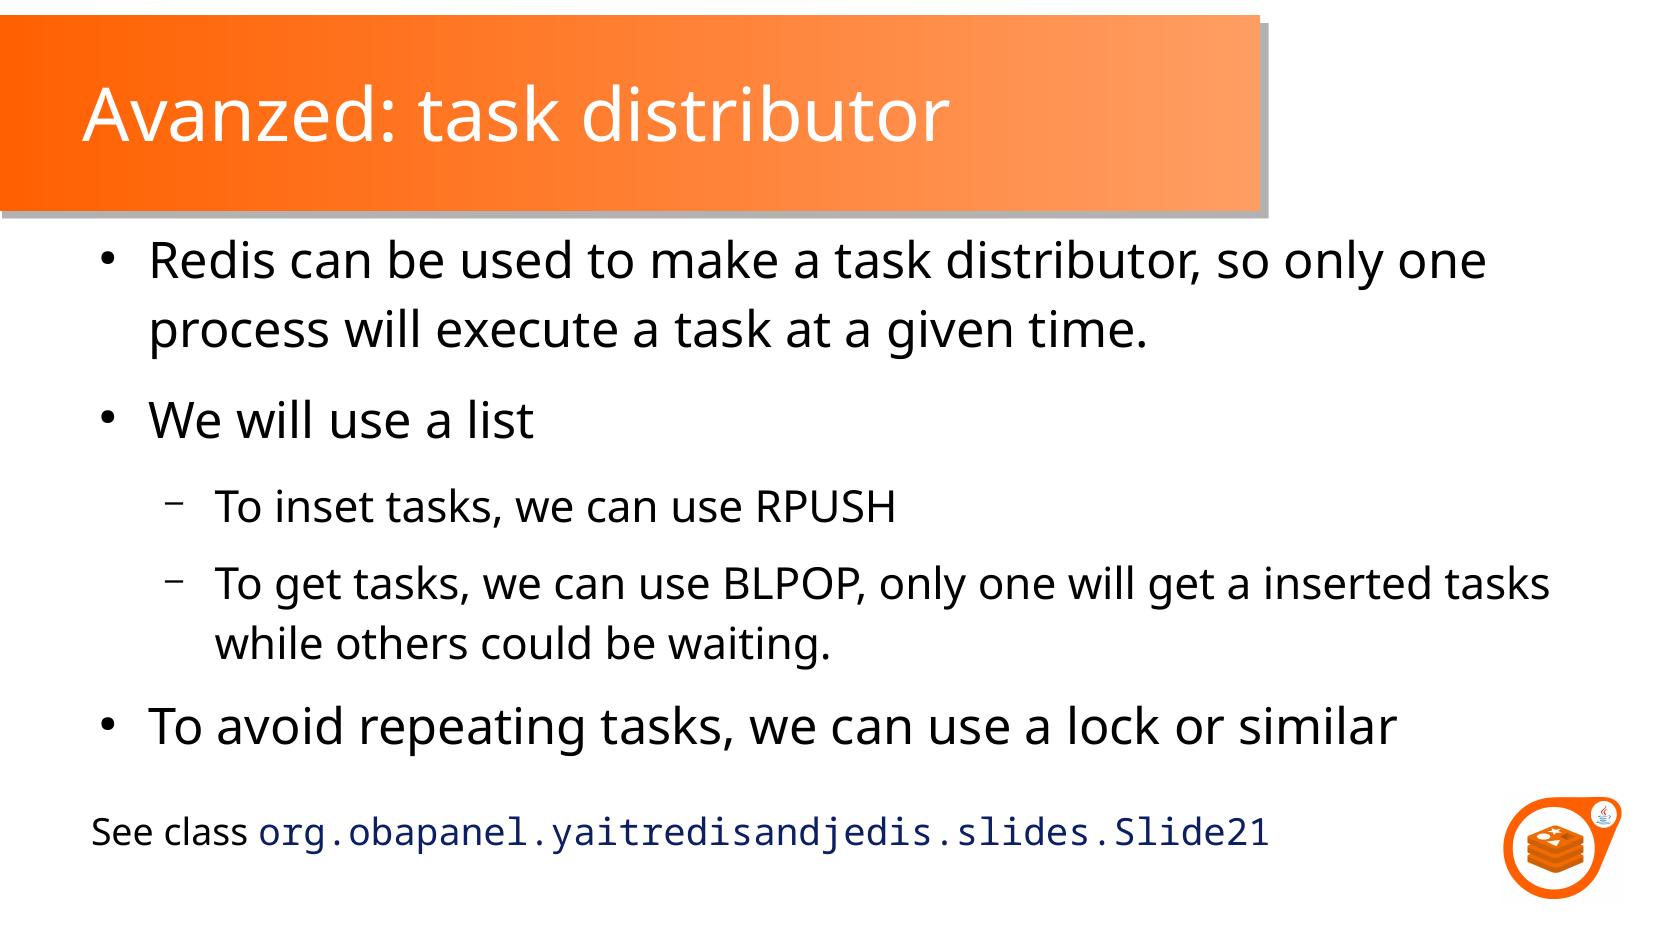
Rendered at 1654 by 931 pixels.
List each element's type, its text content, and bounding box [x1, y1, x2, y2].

list Redis can be used to make a task distributor, so only one process will execute a task at a given time. We will use a list To inset tasks, we can use RPUSH To get tasks, we can use BLPOP, only one will get a inserted tasks while others could be waiting. To avoid repeating tasks, we can use a lock or similar [82, 224, 1571, 764]
text_box See class org.obapanel.yaitredisandjedis.slides.Slide21 [76, 798, 1111, 856]
picture [1500, 794, 1625, 903]
title Avanzed: task distributor [82, 35, 1235, 189]
